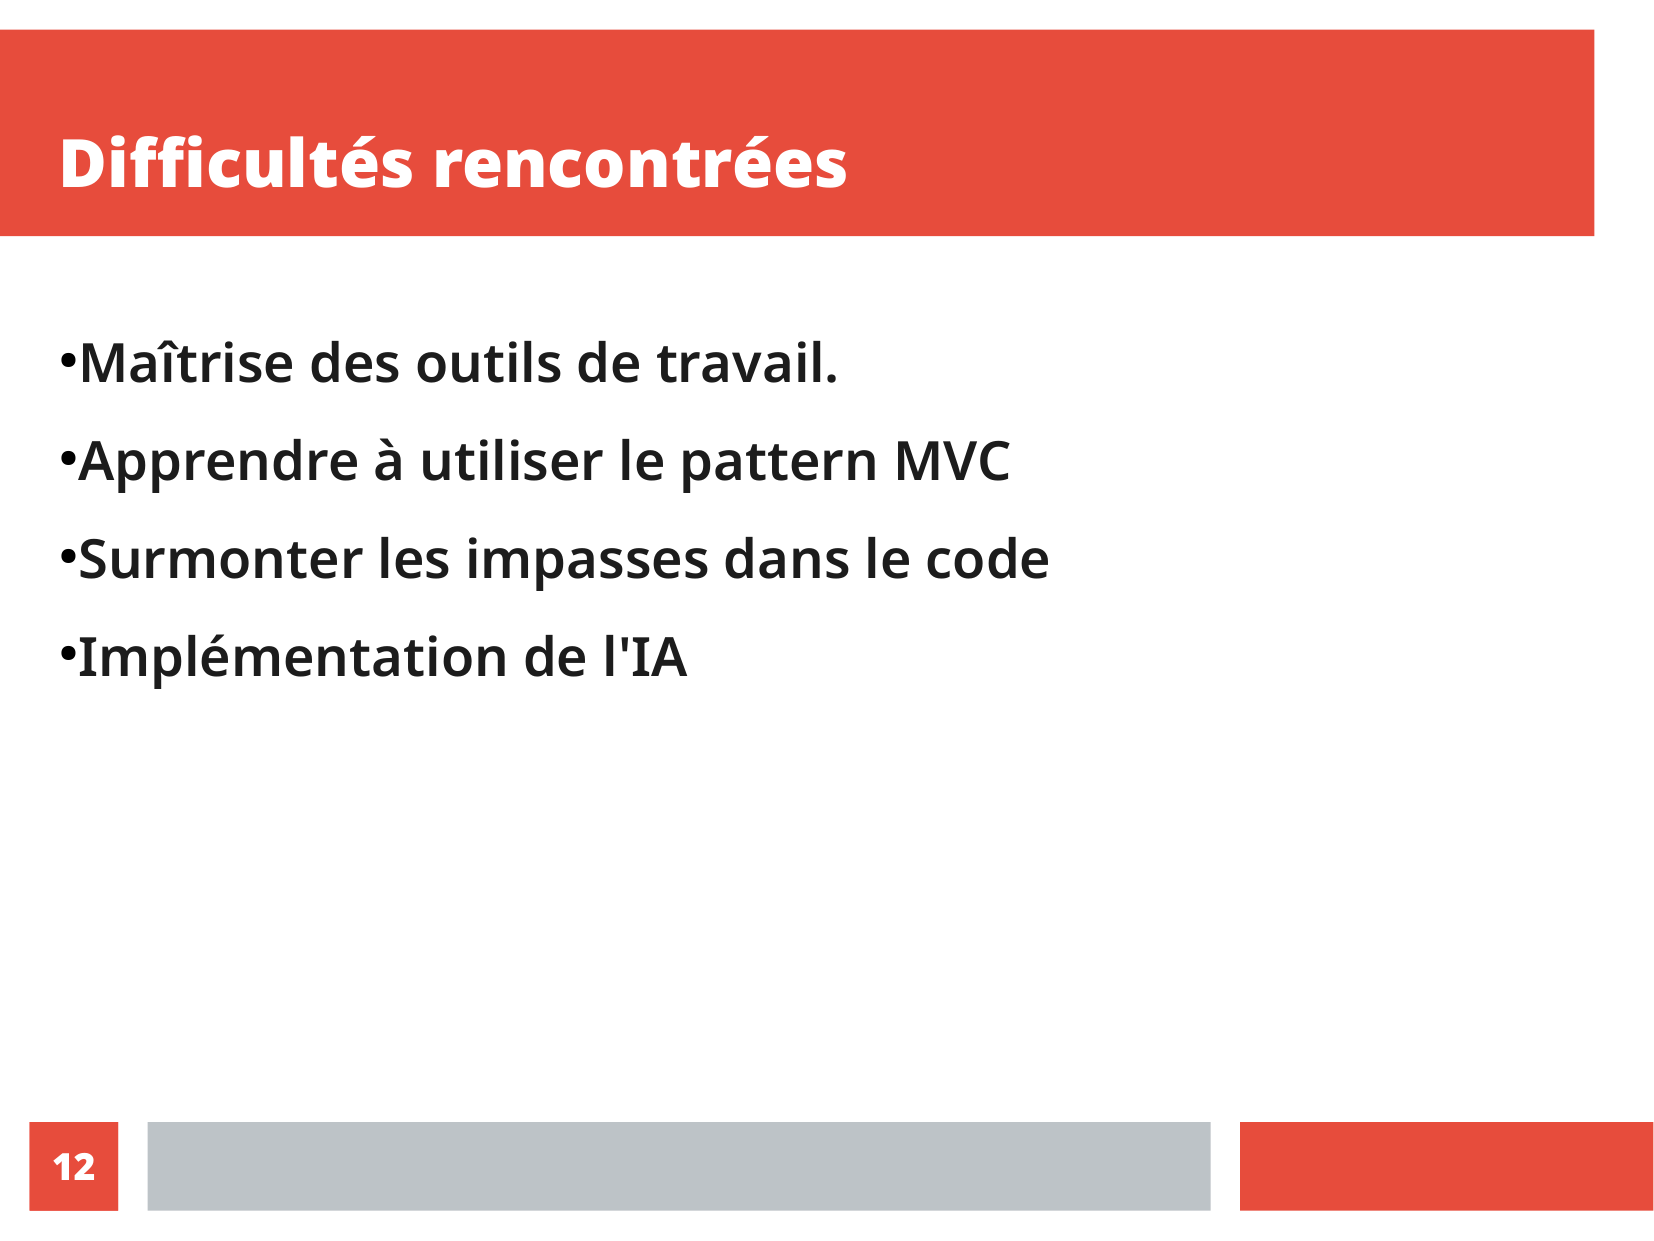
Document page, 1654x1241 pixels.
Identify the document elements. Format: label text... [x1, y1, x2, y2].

list Maîtrise des outils de travail. Apprendre à utiliser le pattern MVC Surmonter les impasses dans le code Implémentation de l'IA [59, 324, 1565, 1093]
title Difficultés rencontrées [59, 59, 1595, 207]
